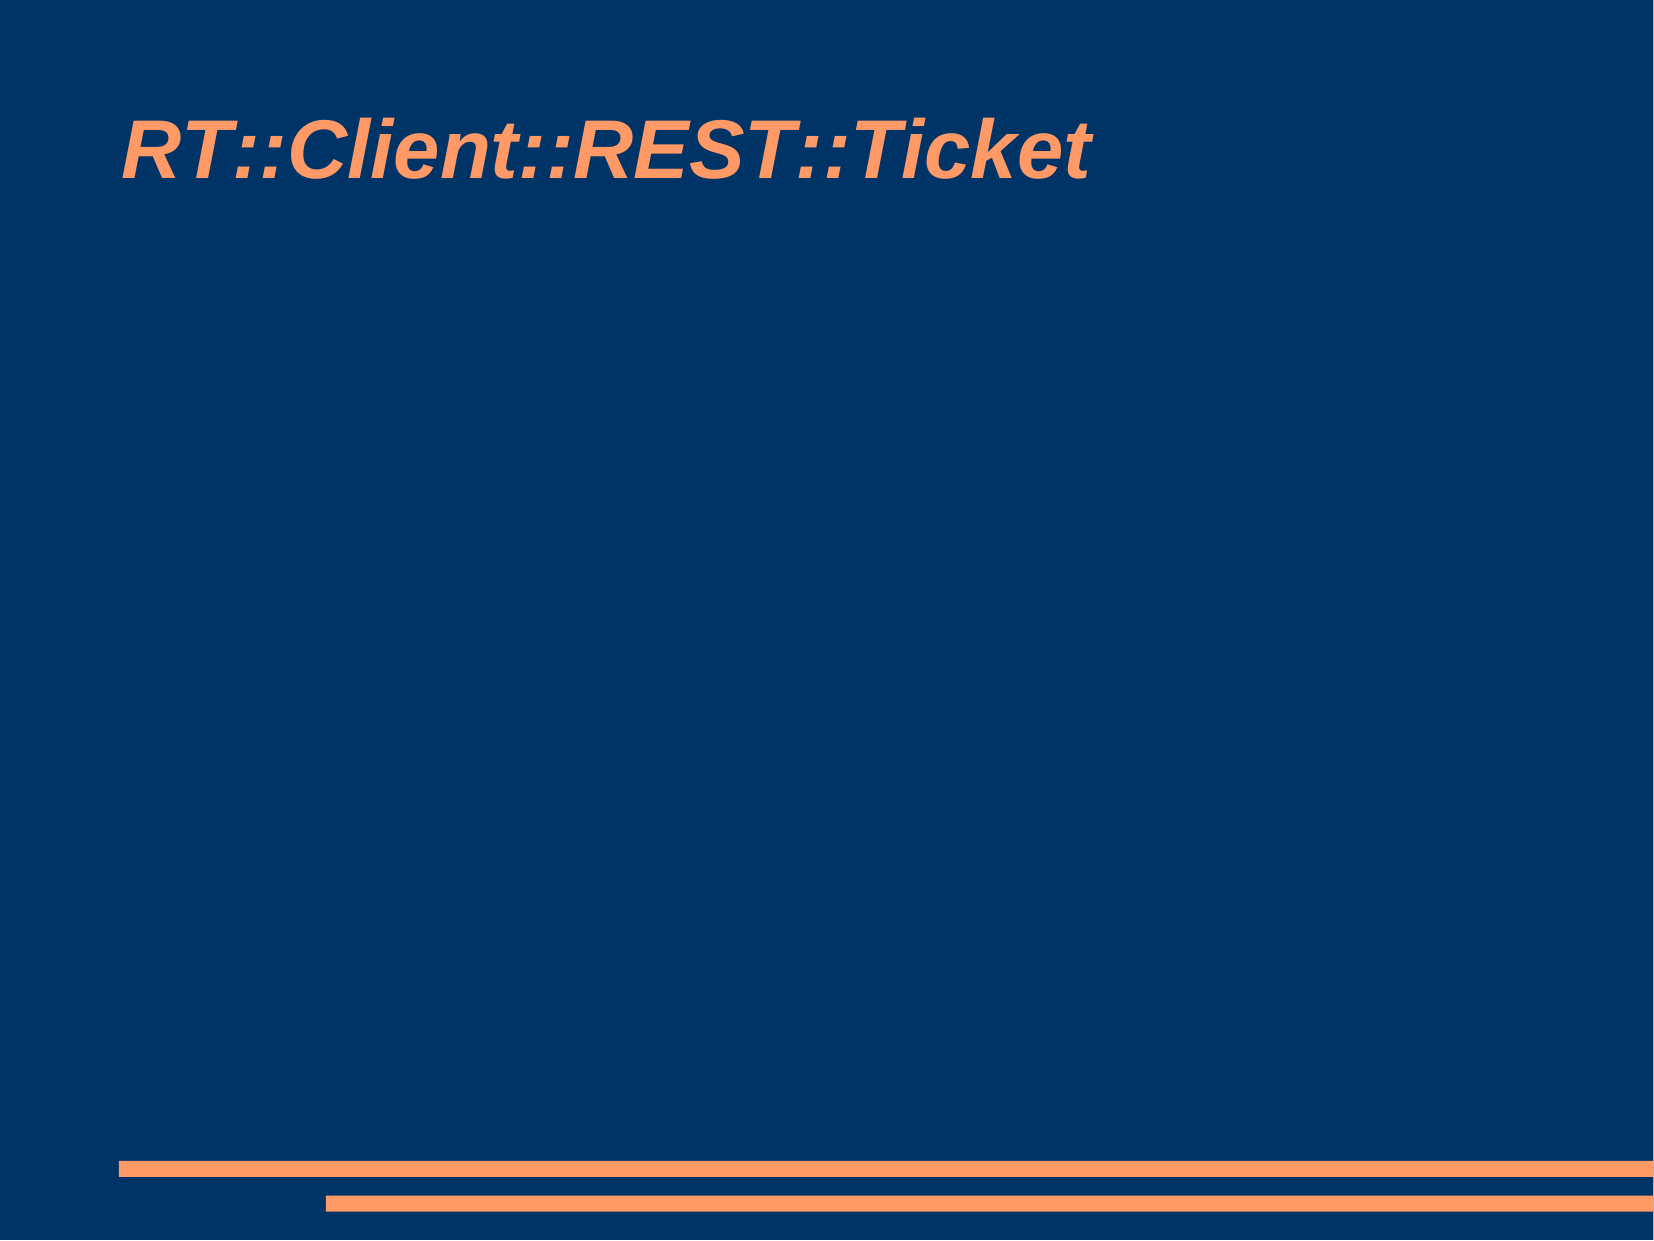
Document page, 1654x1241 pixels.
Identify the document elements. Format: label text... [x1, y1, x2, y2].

title RT::Client::REST::Ticket [121, 46, 1534, 254]
